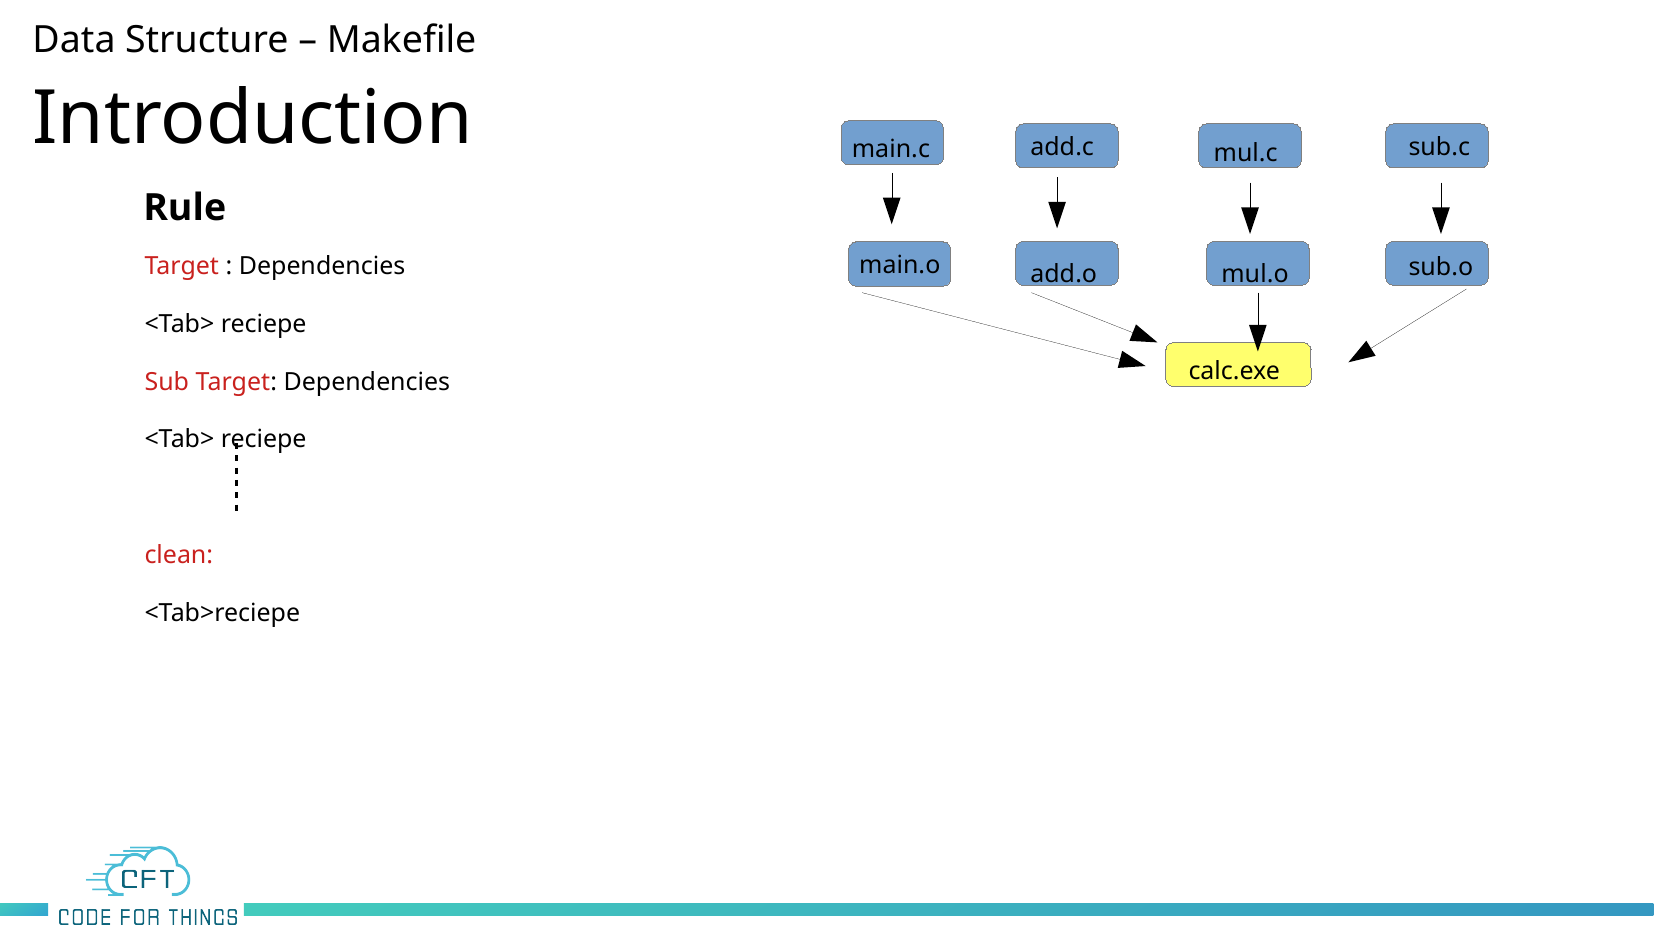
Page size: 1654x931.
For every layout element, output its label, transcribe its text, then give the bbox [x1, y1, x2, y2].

text_box [1206, 241, 1310, 283]
text_box add.o [1015, 248, 1116, 293]
text_box [1261, 342, 1312, 386]
text_box mul.o [1206, 248, 1307, 293]
text_box [1015, 241, 1119, 283]
text_box [1018, 124, 1119, 168]
text_box main.c [837, 123, 951, 168]
text_box add.c [1015, 121, 1114, 166]
text_box sub.o [1393, 241, 1512, 286]
text_box [1385, 123, 1486, 168]
text_box Target : Dependencies <Tab> reciepe Sub Target: Dependencies <Tab> reciepe clean: <Tab>reciepe [59, 240, 579, 615]
text_box mul.c [1198, 127, 1298, 172]
text_box [1385, 241, 1393, 286]
text_box [1200, 123, 1302, 167]
text_box Rule [57, 173, 378, 243]
text_box [1165, 342, 1255, 387]
text_box sub.c [1393, 121, 1490, 166]
text_box main.o [844, 239, 960, 284]
text_box calc.exe [1173, 345, 1306, 390]
picture [59, 846, 237, 925]
title Data Structure – Makefile Introduction [32, 12, 1184, 166]
